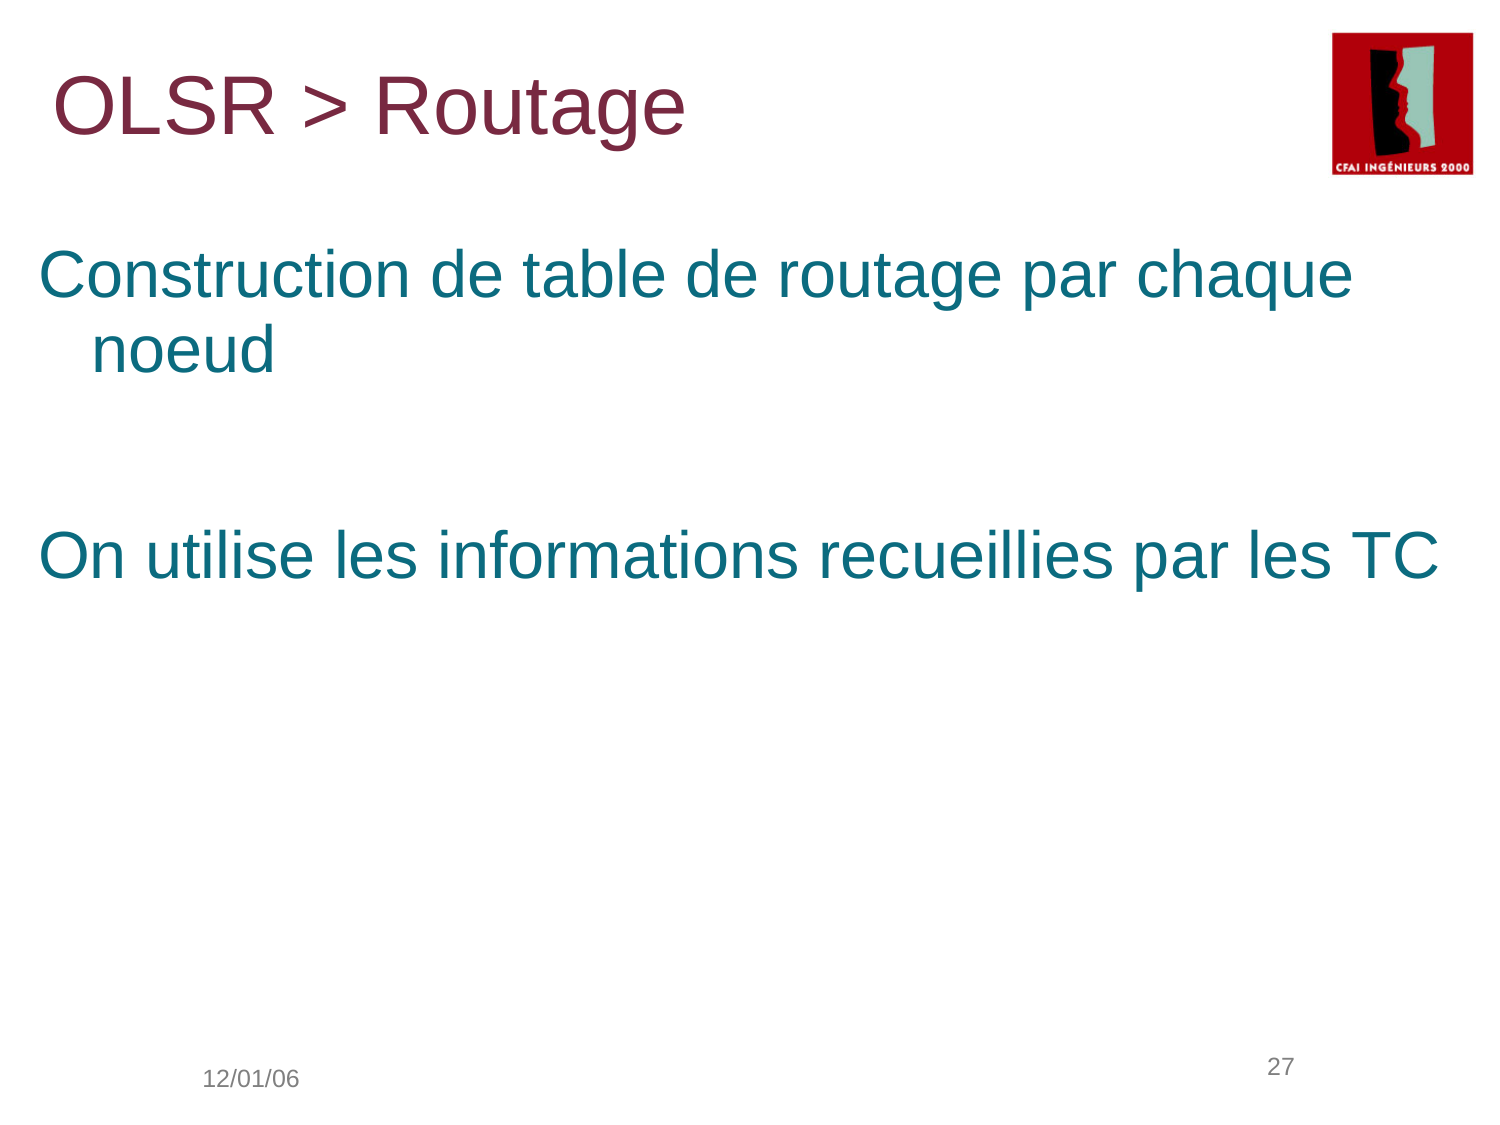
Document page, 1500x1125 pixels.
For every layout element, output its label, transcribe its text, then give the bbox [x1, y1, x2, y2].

list Construction de table de routage par chaque noeud On utilise les informations recueillies par les TC [37, 236, 1463, 668]
title OLSR > Routage [37, 20, 1326, 204]
picture [1328, 29, 1477, 178]
